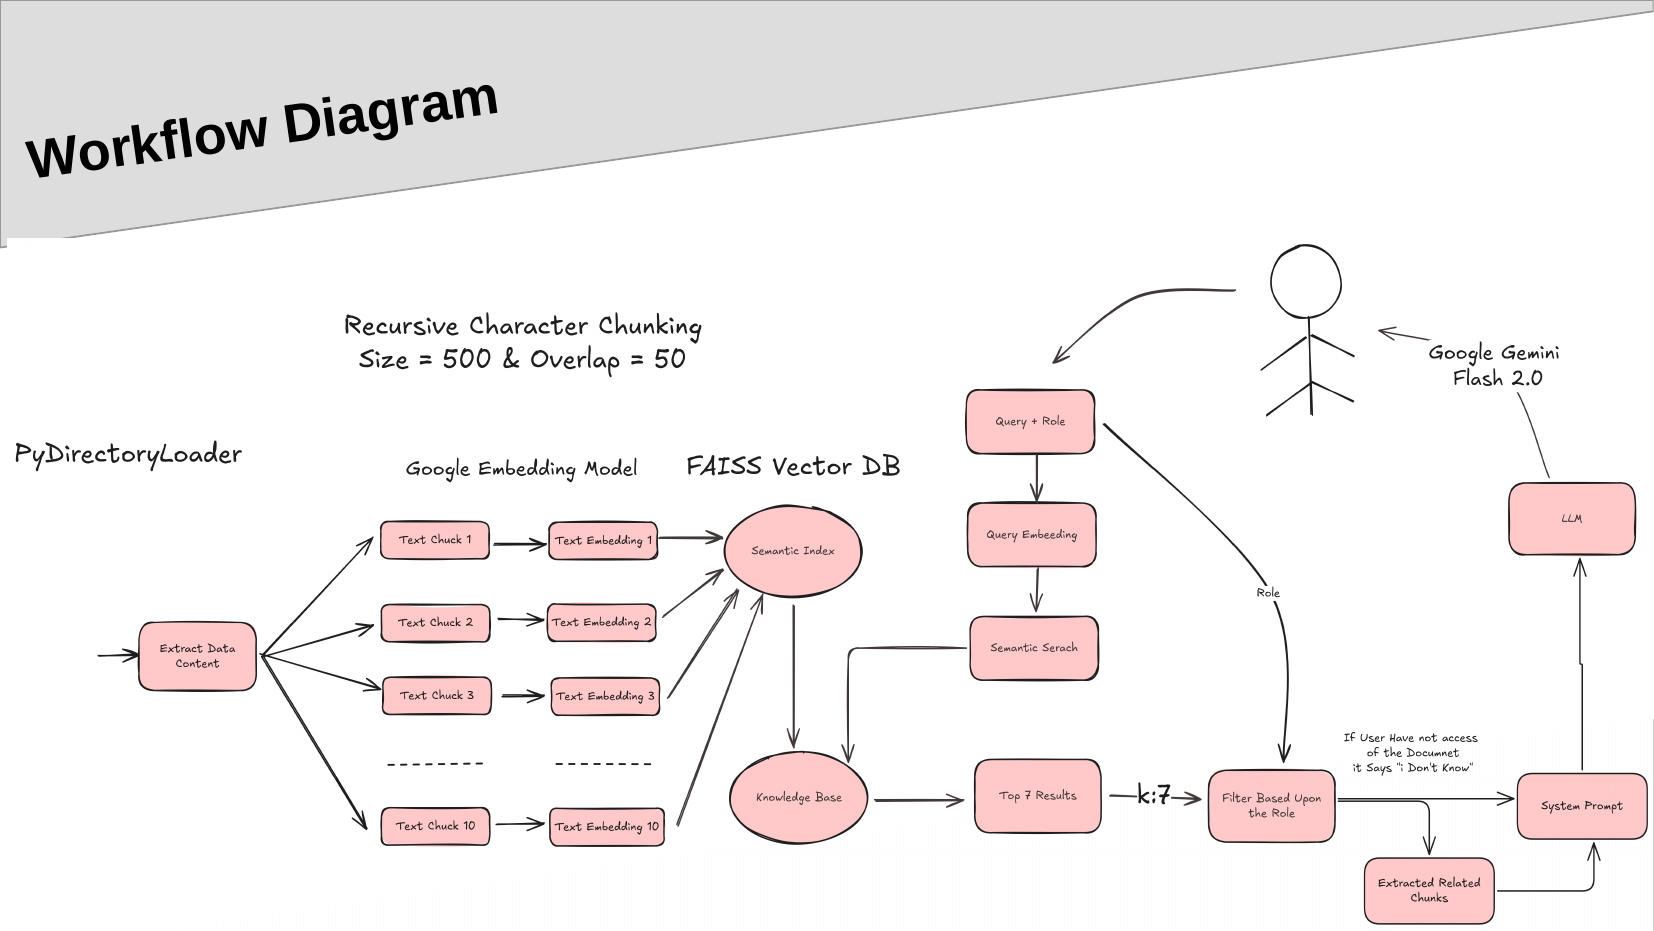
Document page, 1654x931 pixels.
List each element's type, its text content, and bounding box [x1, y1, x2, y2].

title Workflow Diagram [16, 0, 1501, 238]
picture [7, 238, 1654, 931]
